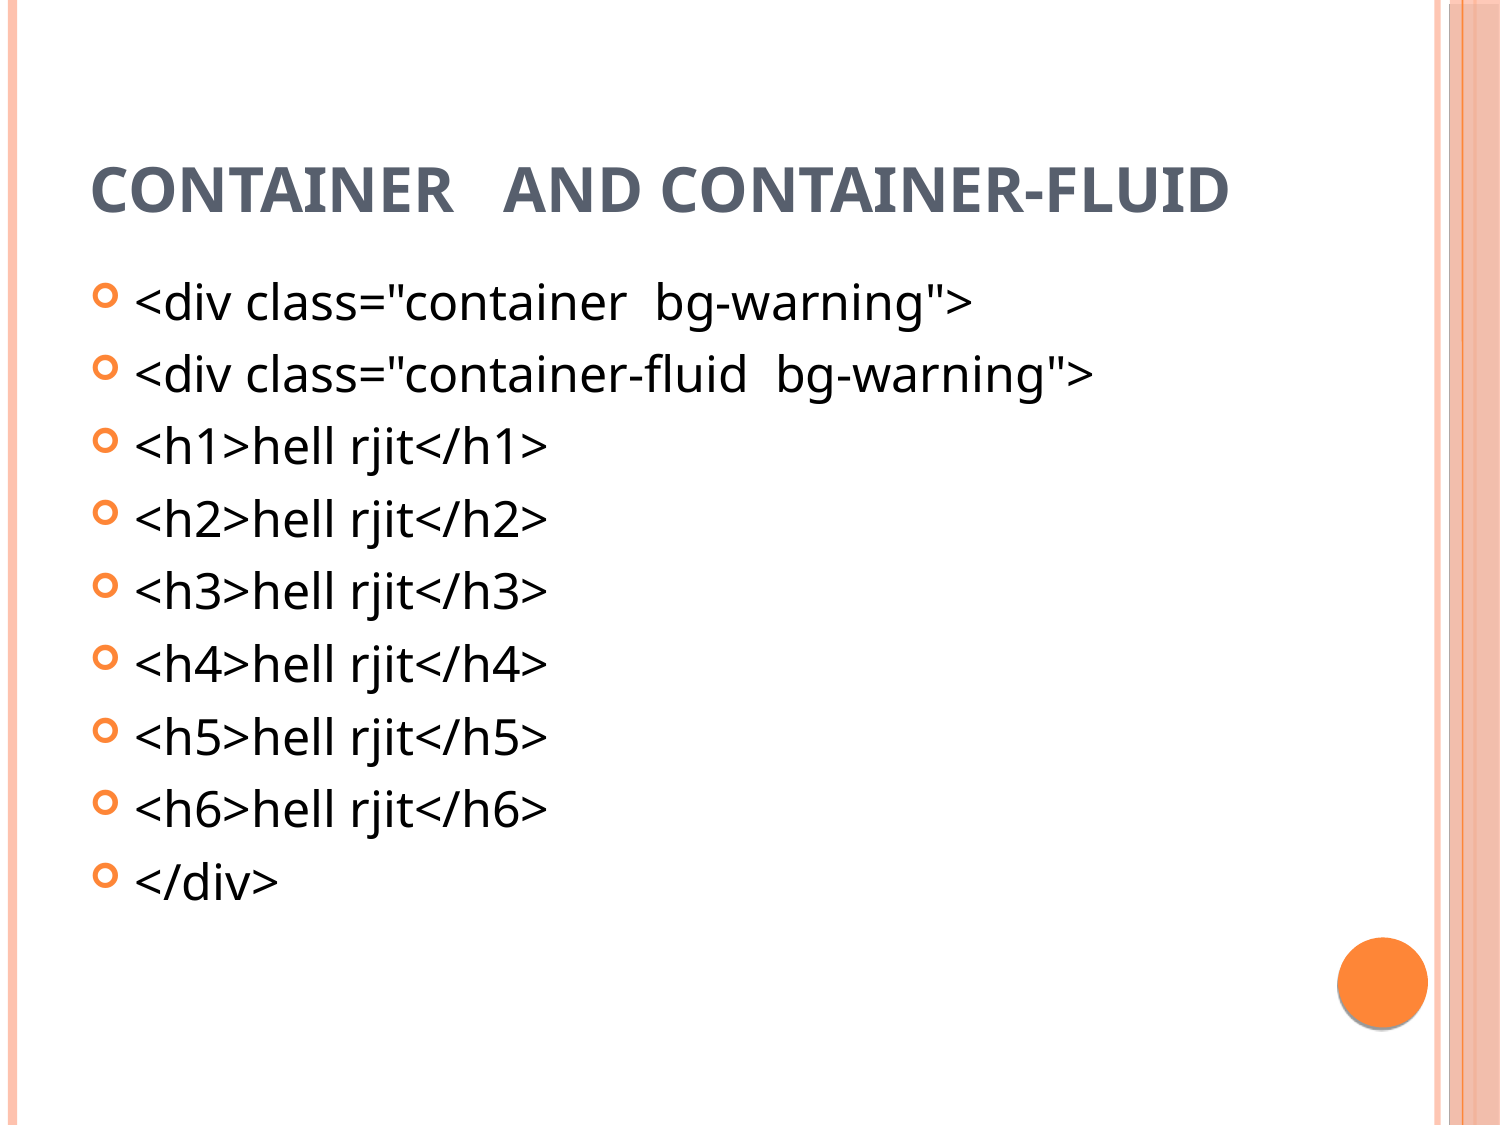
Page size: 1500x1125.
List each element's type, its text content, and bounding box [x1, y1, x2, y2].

list <div class="container bg-warning"> <div class="container-fluid bg-warning"> <h1>hell rjit</h1> <h2>hell rjit</h2> <h3>hell rjit</h3> <h4>hell rjit</h4> <h5>hell rjit</h5> <h6>hell rjit</h6> </div> [75, 262, 1300, 1062]
title Container and Container-fluid [75, 45, 1300, 233]
